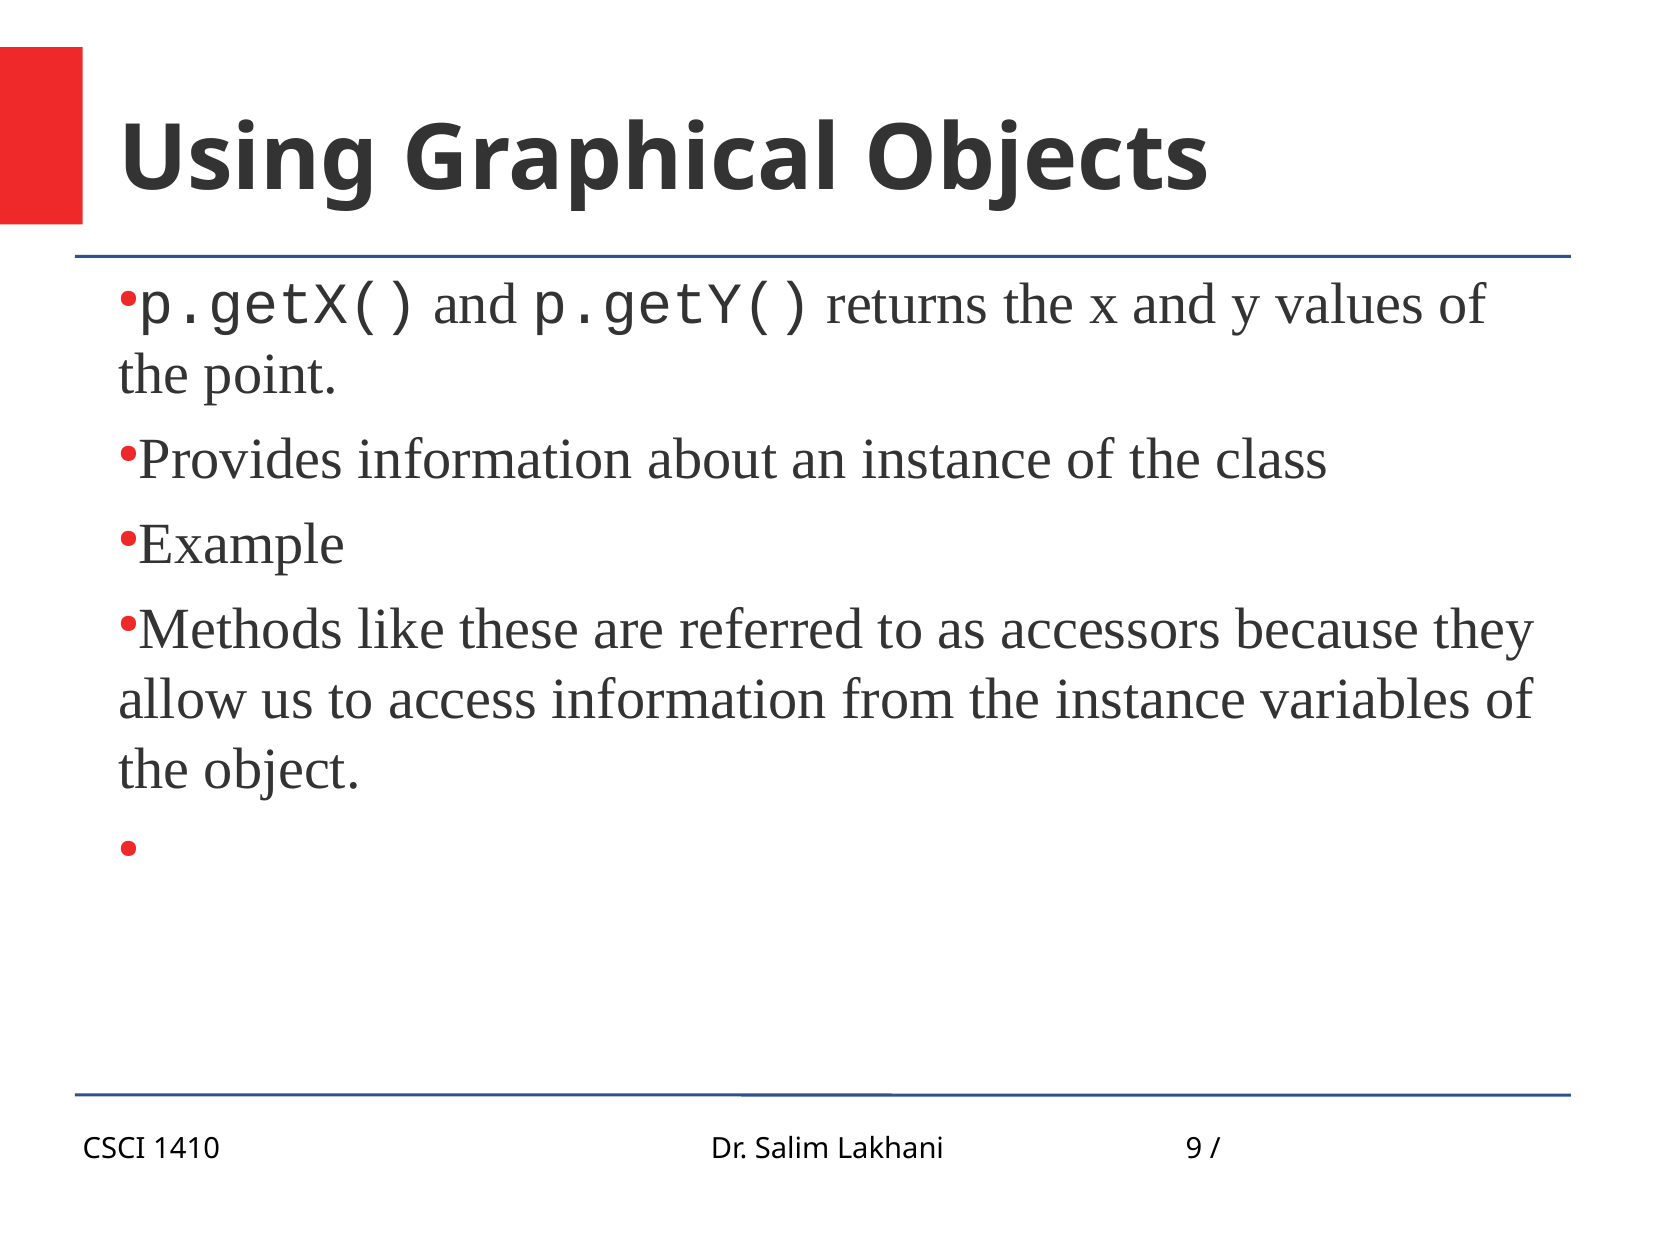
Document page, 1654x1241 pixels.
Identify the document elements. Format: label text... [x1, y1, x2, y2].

list p.getX() and p.getY() returns the x and y values of the point. Provides information about an instance of the class Example Methods like these are referred to as accessors because they allow us to access information from the instance variables of the object. [118, 265, 1536, 1081]
text_box Dr. Salim Lakhani [565, 1129, 1090, 1216]
title Using Graphical Objects [118, 49, 1571, 257]
text_box CSCI 1410 [82, 1129, 468, 1216]
text_box / [1185, 1129, 1571, 1216]
